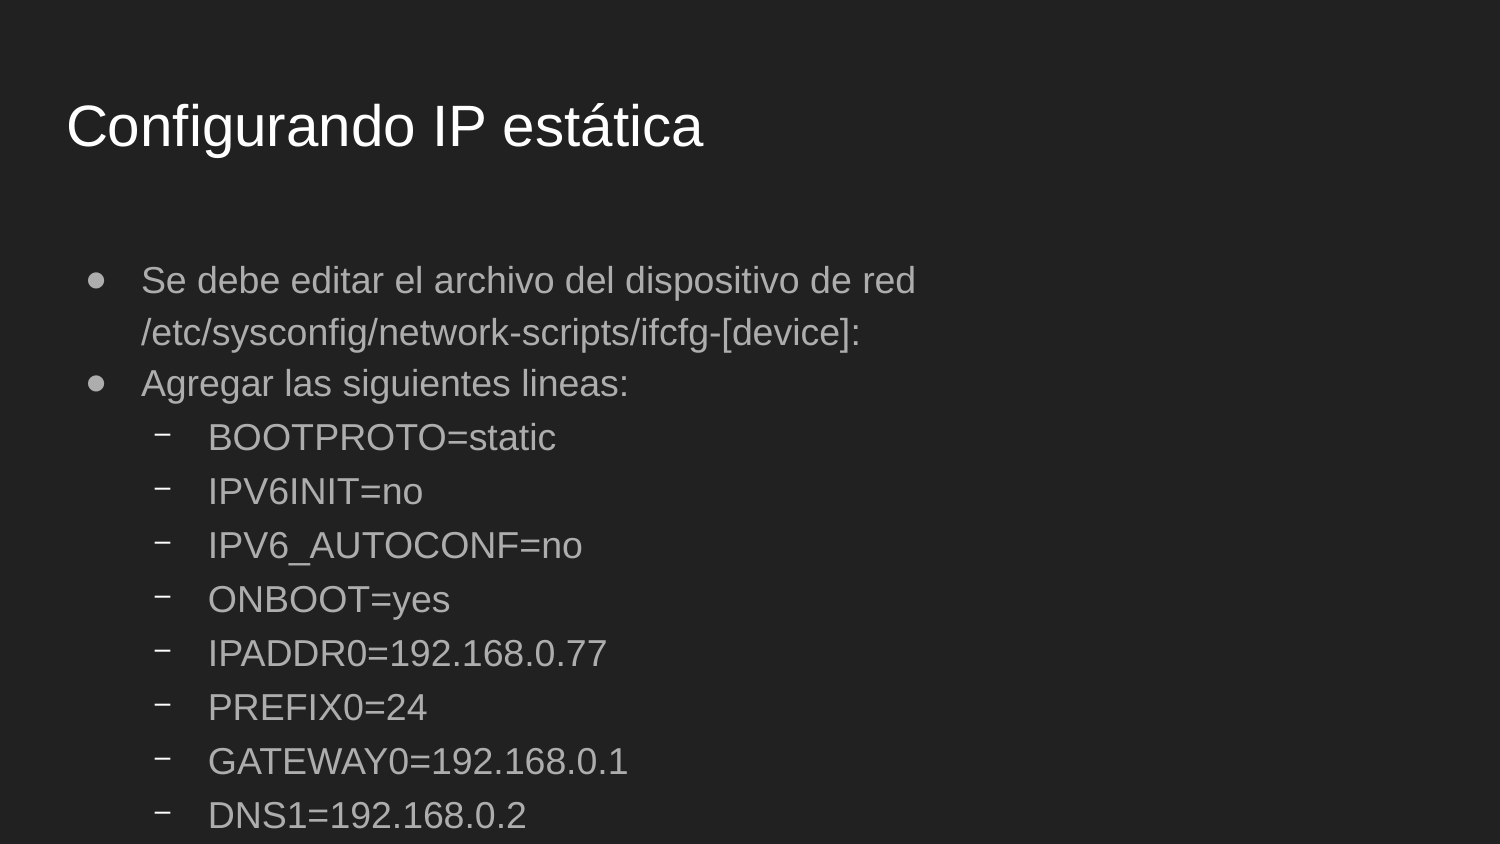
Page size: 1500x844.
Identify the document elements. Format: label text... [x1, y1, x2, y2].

list Se debe editar el archivo del dispositivo de red /etc/sysconfig/network-scripts/ifcfg-[device]: Agregar las siguientes lineas: BOOTPROTO=static IPV6INIT=no IPV6_AUTOCONF=no ONBOOT=yes IPADDR0=192.168.0.77 PREFIX0=24 GATEWAY0=192.168.0.1 DNS1=192.168.0.2 [51, 189, 1261, 750]
title Configurando IP estática [51, 72, 1449, 167]
